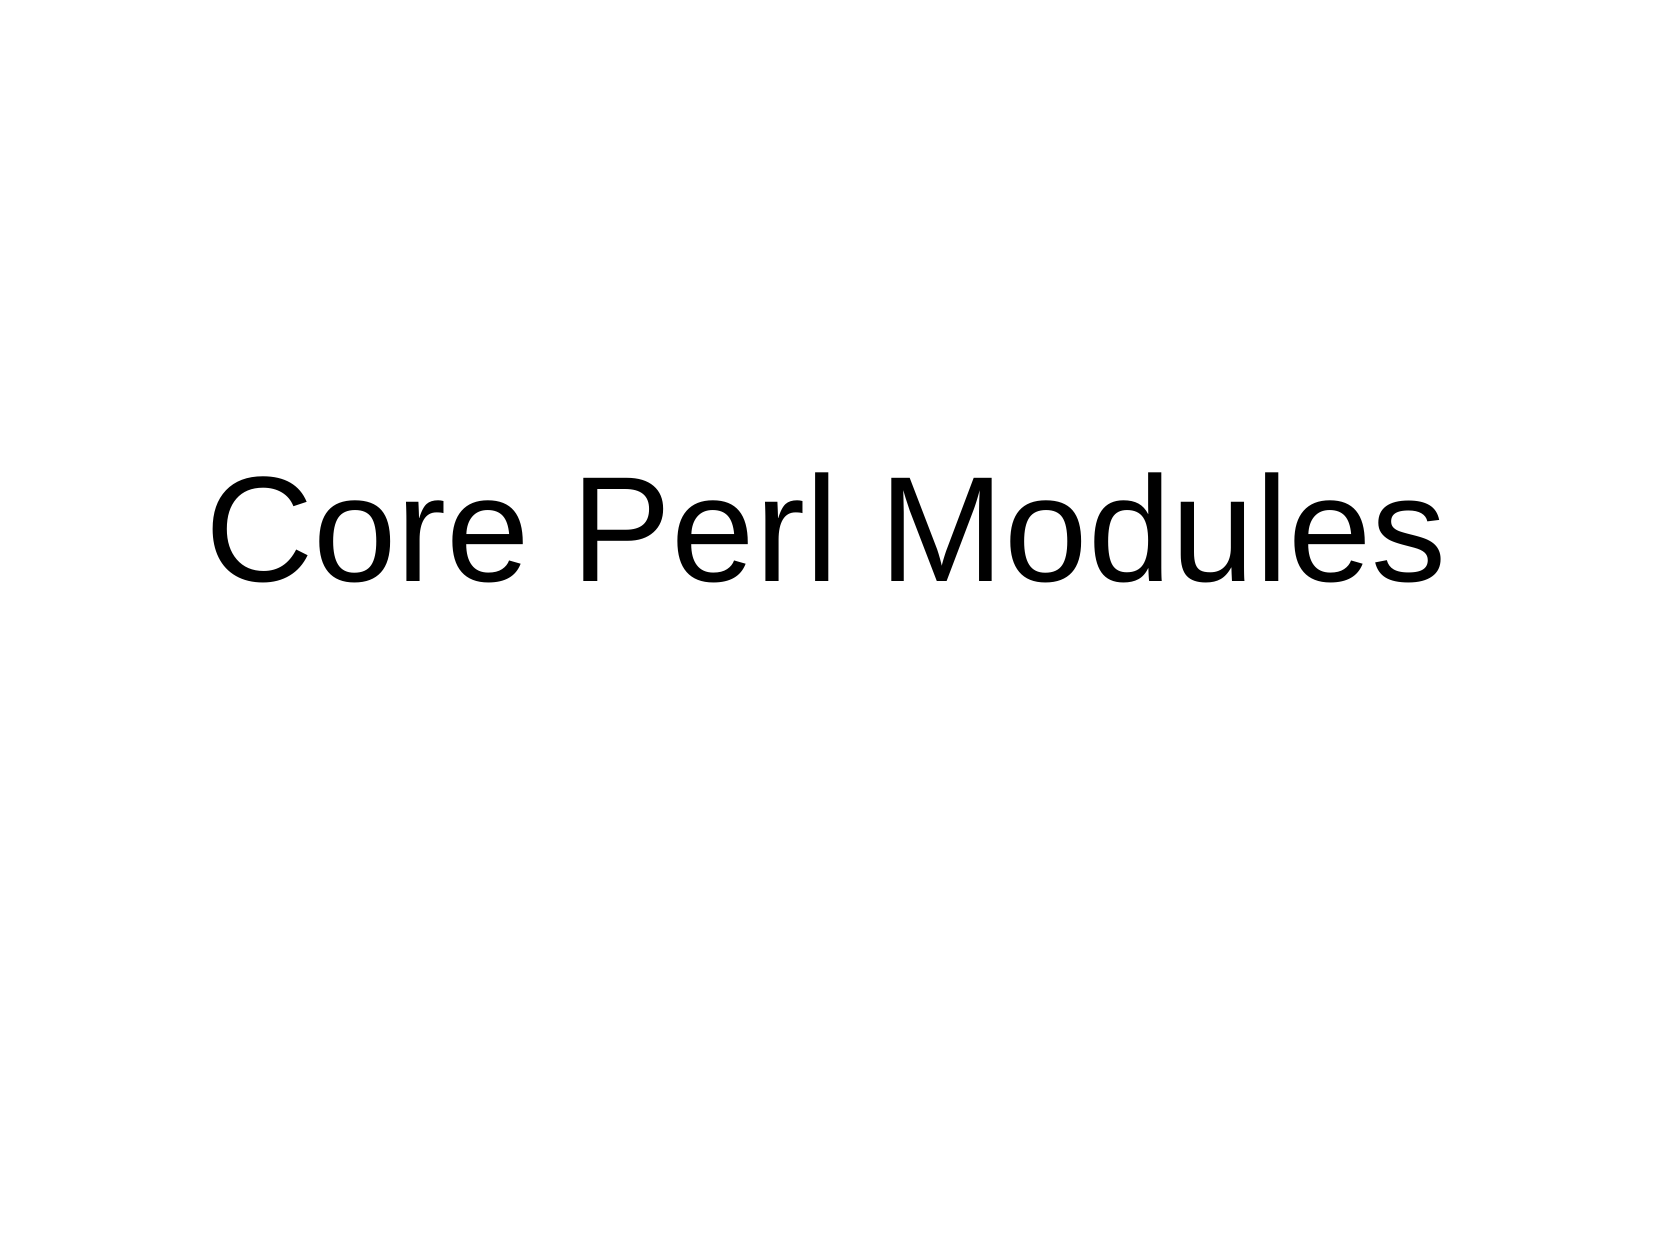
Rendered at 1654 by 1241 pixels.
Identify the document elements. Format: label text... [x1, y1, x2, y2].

subtitle Core Perl Modules [82, 49, 1571, 1010]
